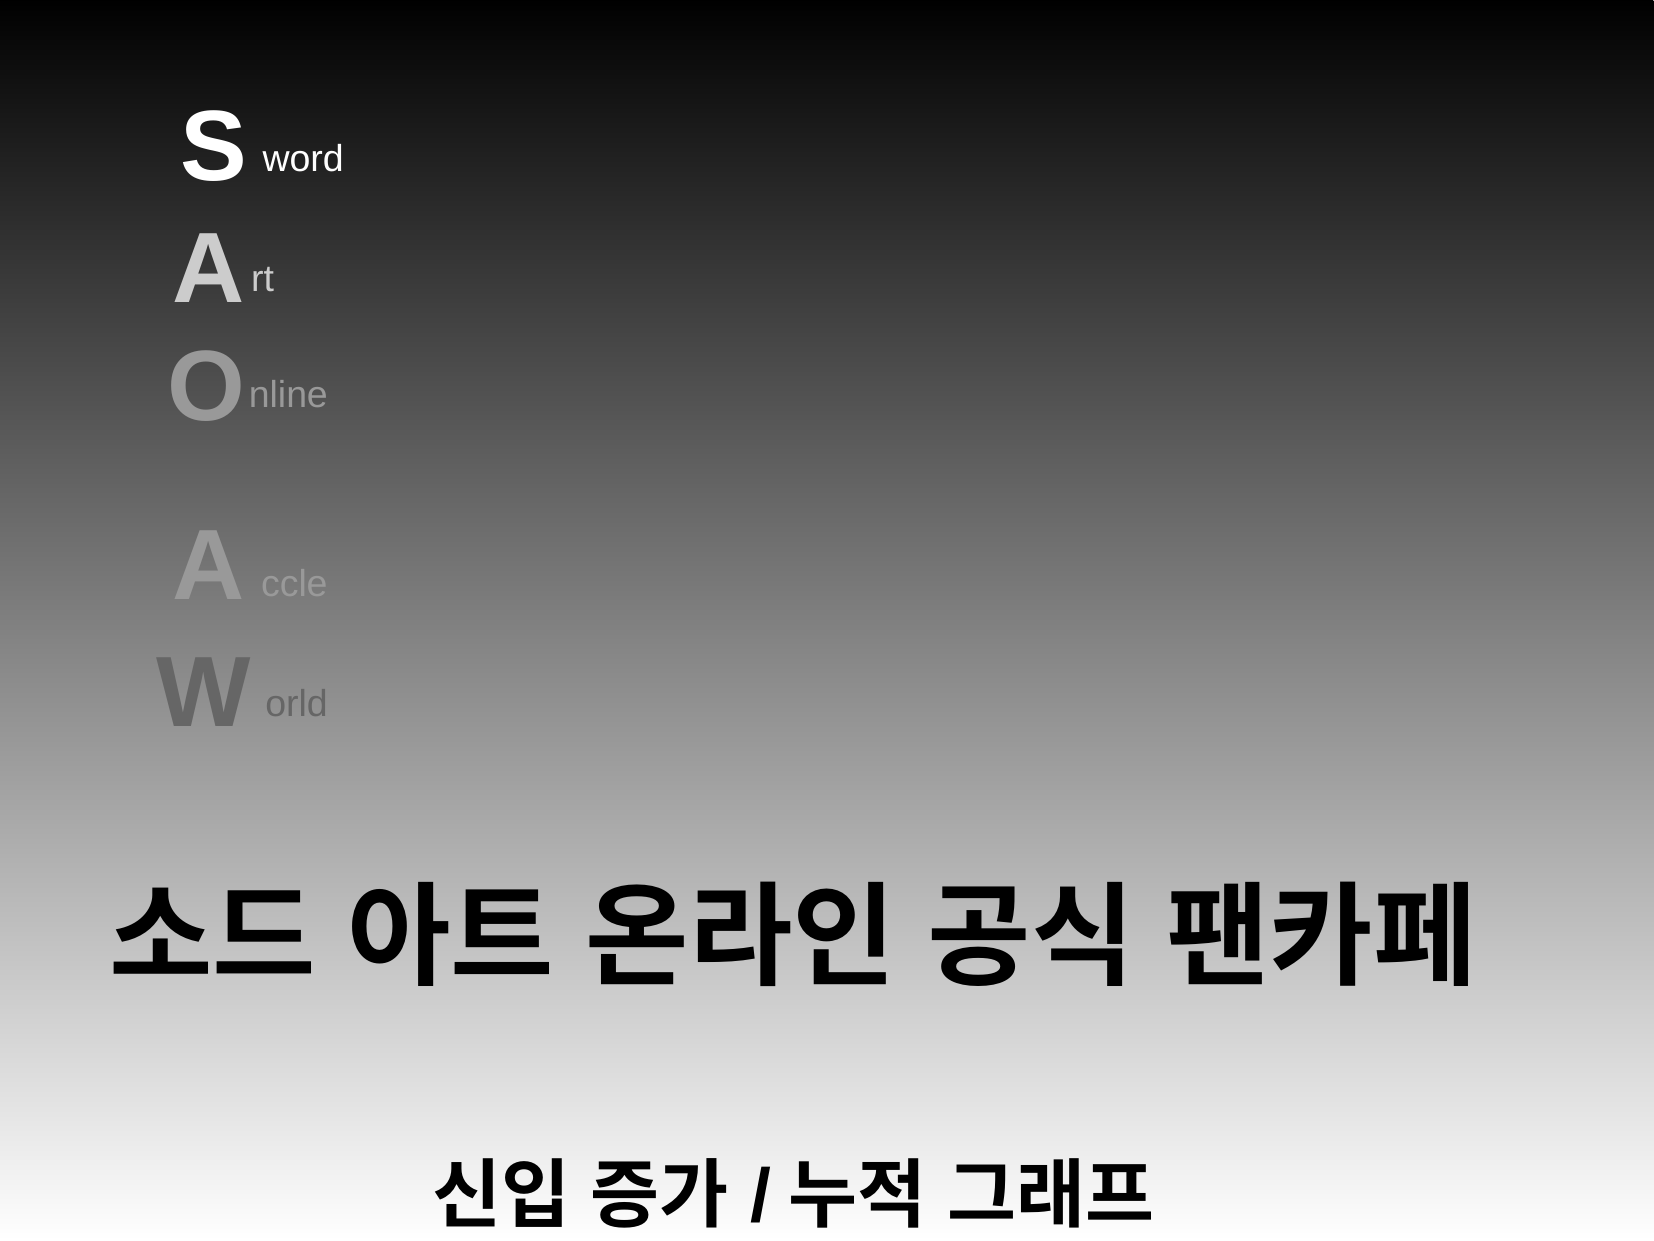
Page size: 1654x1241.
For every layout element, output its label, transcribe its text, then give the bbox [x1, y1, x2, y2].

text_box S [165, 82, 286, 210]
text_box 소드 아트 온라인 공식 팬카페 신입 증가/누적 그래프 [94, 838, 1583, 1199]
text_box W [141, 628, 260, 768]
text_box orld [250, 675, 343, 733]
text_box A [157, 501, 260, 629]
text_box nline [234, 366, 343, 423]
text_box O [152, 322, 260, 449]
text_box ccle [246, 555, 343, 612]
text_box word [248, 129, 359, 187]
text_box A [157, 204, 260, 322]
text_box rt [236, 250, 289, 308]
